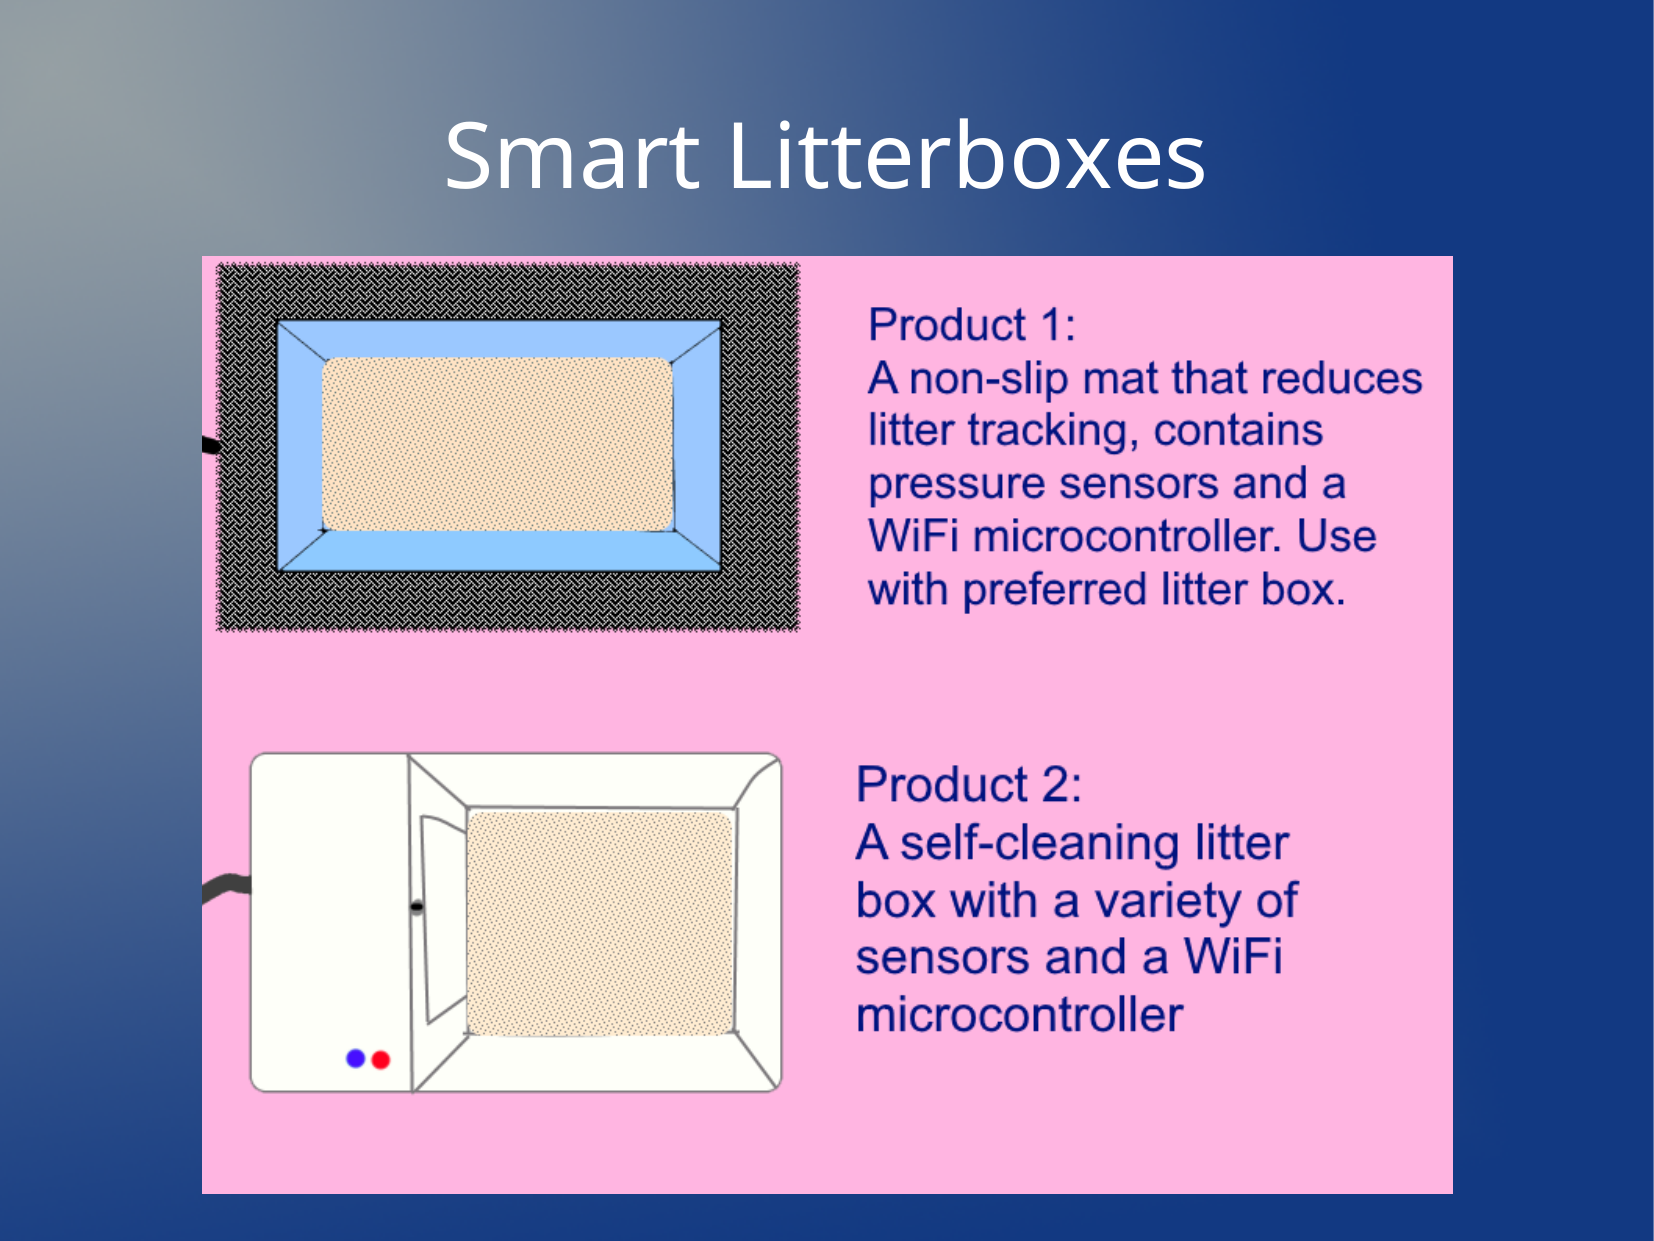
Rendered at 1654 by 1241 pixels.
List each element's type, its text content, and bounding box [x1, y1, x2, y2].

title Smart Litterboxes [82, 49, 1571, 257]
picture [0, 0, 1654, 1241]
